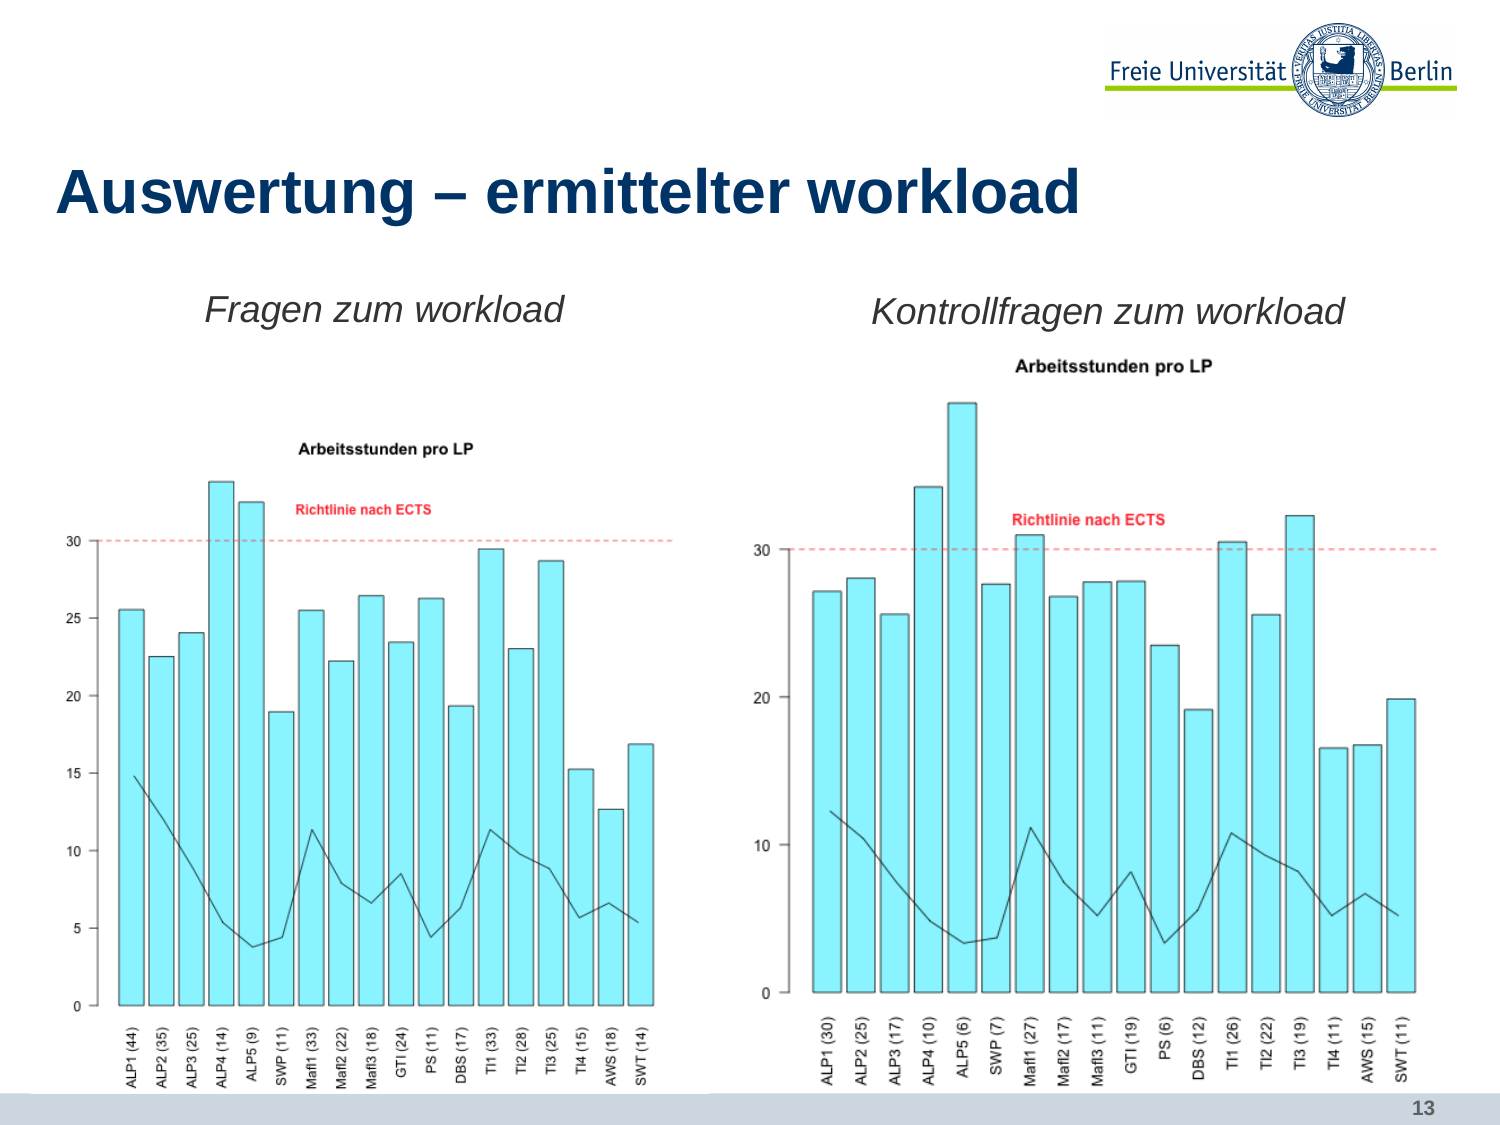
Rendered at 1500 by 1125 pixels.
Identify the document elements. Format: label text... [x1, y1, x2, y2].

picture [714, 328, 1478, 1092]
picture [1105, 23, 1457, 117]
picture [31, 415, 709, 1094]
text_box Kontrollfragen zum workload [782, 279, 1434, 340]
title Auswertung – ermittelter workload [41, 155, 1459, 226]
text_box Fragen zum workload [93, 277, 675, 338]
